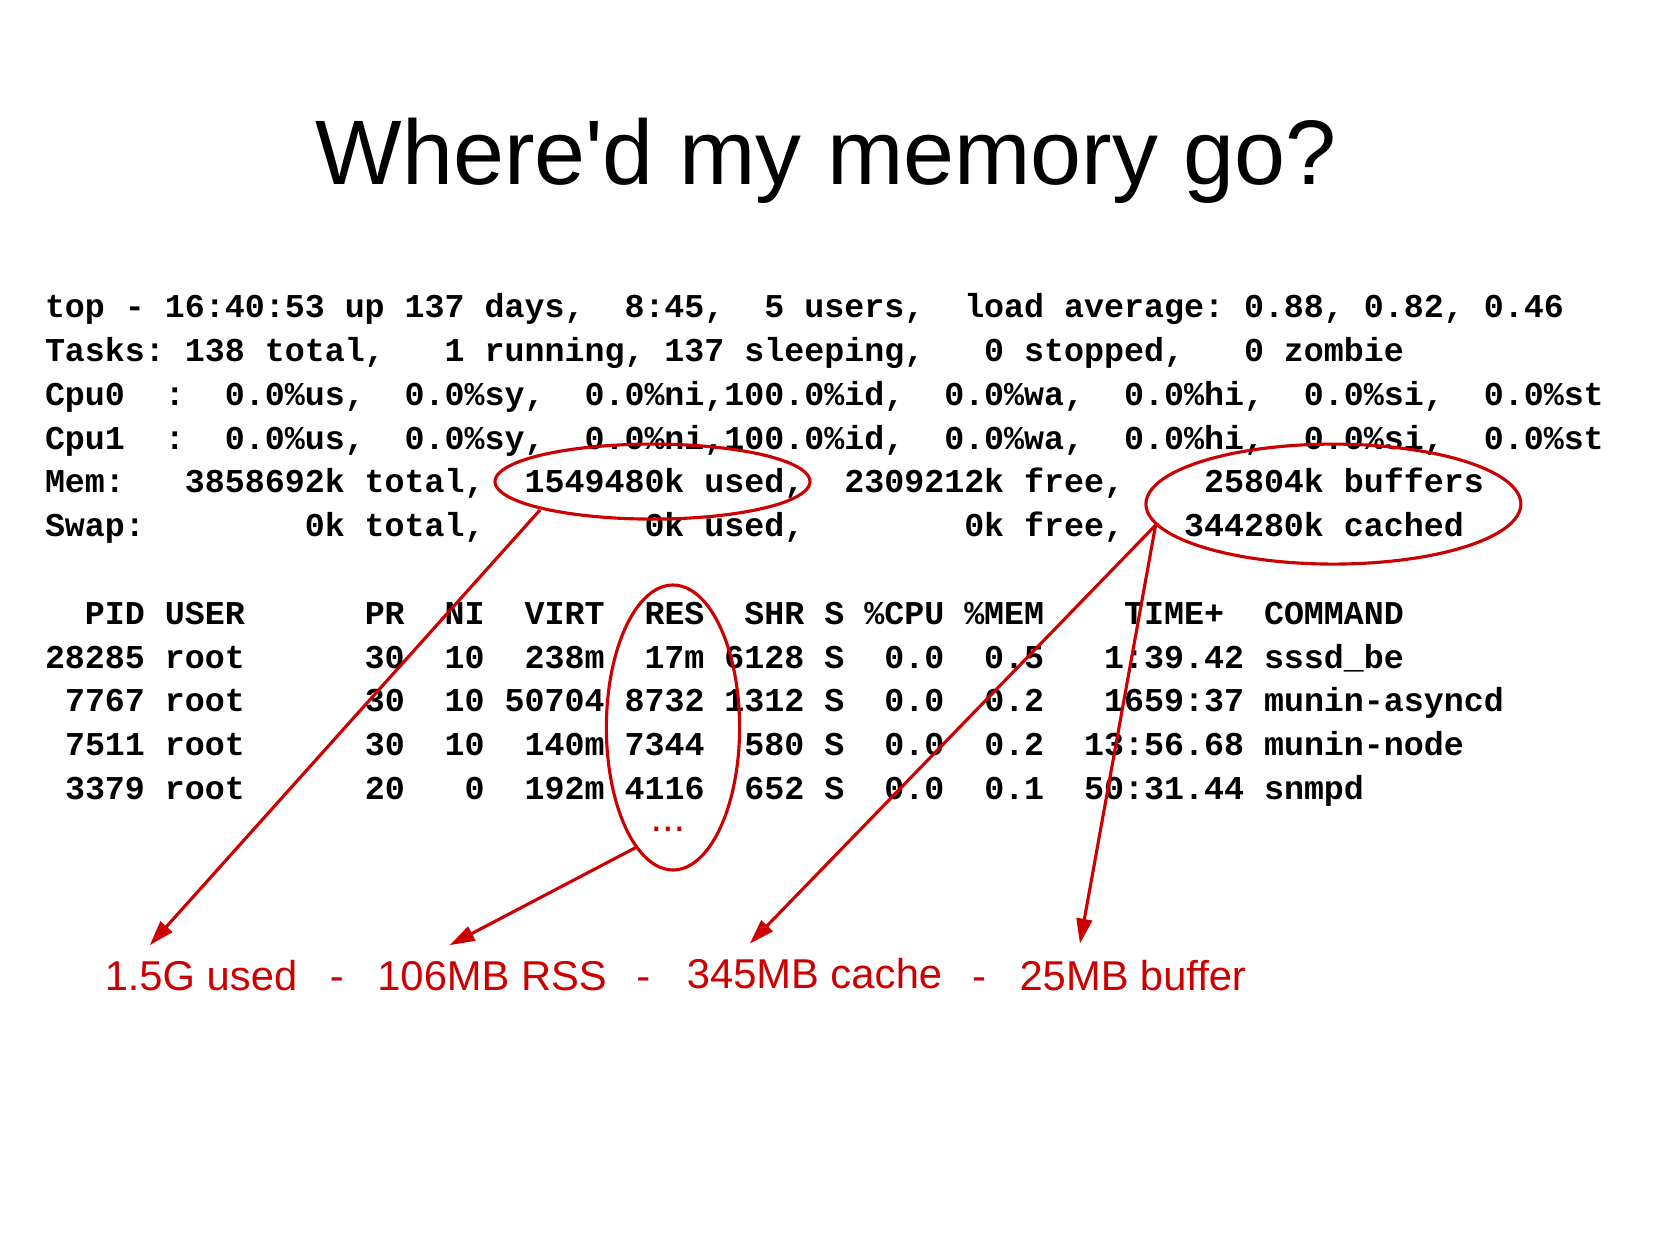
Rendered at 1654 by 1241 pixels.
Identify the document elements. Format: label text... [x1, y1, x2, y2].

list top - 16:40:53 up 137 days, 8:45, 5 users, load average: 0.88, 0.82, 0.46 Tasks: 138 total, 1 running, 137 sleeping, 0 stopped, 0 zombie Cpu0 : 0.0%us, 0.0%sy, 0.0%ni,100.0%id, 0.0%wa, 0.0%hi, 0.0%si, 0.0%st Cpu1 : 0.0%us, 0.0%sy, 0.0%ni,100.0%id, 0.0%wa, 0.0%hi, 0.0%si, 0.0%st Mem: 3858692k total, 1549480k used, 2309212k free, 25804k buffers Swap: 0k total, 0k used, 0k free, 344280k cached PID USER PR NI VIRT RES SHR S %CPU %MEM TIME+ COMMAND 28285 root 30 10 238m 17m 6128 S 0.0 0.5 1:39.42 sssd_be 7767 root 30 10 50704 8732 1312 S 0.0 0.2 1659:37 munin-asyncd 7511 root 30 10 140m 7344 580 S 0.0 0.2 13:56.68 munin-node 3379 root 20 0 192m 4116 652 S 0.0 0.1 50:31.44 snmpd [497, 446, 808, 517]
text_box 345MB cache [672, 943, 958, 1006]
text_box 25MB buffer [1004, 945, 1262, 1007]
text_box - [621, 945, 666, 1007]
text_box 106MB RSS [362, 945, 621, 1007]
list top - 16:40:53 up 137 days, 8:45, 5 users, load average: 0.88, 0.82, 0.46 Tasks: 138 total, 1 running, 137 sleeping, 0 stopped, 0 zombie Cpu0 : 0.0%us, 0.0%sy, 0.0%ni,100.0%id, 0.0%wa, 0.0%hi, 0.0%si, 0.0%st Cpu1 : 0.0%us, 0.0%sy, 0.0%ni,100.0%id, 0.0%wa, 0.0%hi, 0.0%si, 0.0%st Mem: 3858692k total, 1549480k used, 2309212k free, 25804k buffers Swap: 0k total, 0k used, 0k free, 344280k cached PID USER PR NI VIRT RES SHR S %CPU %MEM TIME+ COMMAND 28285 root 30 10 238m 17m 6128 S 0.0 0.5 1:39.42 sssd_be 7767 root 30 10 50704 8732 1312 S 0.0 0.2 1659:37 munin-asyncd 7511 root 30 10 140m 7344 580 S 0.0 0.2 13:56.68 munin-node 3379 root 20 0 192m 4116 652 S 0.0 0.1 50:31.44 snmpd [1148, 446, 1519, 562]
title Where'd my memory go? [82, 49, 1571, 257]
text_box - [957, 945, 1001, 1007]
list top - 16:40:53 up 137 days, 8:45, 5 users, load average: 0.88, 0.82, 0.46 Tasks: 138 total, 1 running, 137 sleeping, 0 stopped, 0 zombie Cpu0 : 0.0%us, 0.0%sy, 0.0%ni,100.0%id, 0.0%wa, 0.0%hi, 0.0%si, 0.0%st Cpu1 : 0.0%us, 0.0%sy, 0.0%ni,100.0%id, 0.0%wa, 0.0%hi, 0.0%si, 0.0%st Mem: 3858692k total, 1549480k used, 2309212k free, 25804k buffers Swap: 0k total, 0k used, 0k free, 344280k cached PID USER PR NI VIRT RES SHR S %CPU %MEM TIME+ COMMAND 28285 root 30 10 238m 17m 6128 S 0.0 0.5 1:39.42 sssd_be 7767 root 30 10 50704 8732 1312 S 0.0 0.2 1659:37 munin-asyncd 7511 root 30 10 140m 7344 580 S 0.0 0.2 13:56.68 munin-node 3379 root 20 0 192m 4116 652 S 0.0 0.1 50:31.44 snmpd [813, 533, 1152, 882]
list top - 16:40:53 up 137 days, 8:45, 5 users, load average: 0.88, 0.82, 0.46 Tasks: 138 total, 1 running, 137 sleeping, 0 stopped, 0 zombie Cpu0 : 0.0%us, 0.0%sy, 0.0%ni,100.0%id, 0.0%wa, 0.0%hi, 0.0%si, 0.0%st Cpu1 : 0.0%us, 0.0%sy, 0.0%ni,100.0%id, 0.0%wa, 0.0%hi, 0.0%si, 0.0%st Mem: 3858692k total, 1549480k used, 2309212k free, 25804k buffers Swap: 0k total, 0k used, 0k free, 344280k cached PID USER PR NI VIRT RES SHR S %CPU %MEM TIME+ COMMAND 28285 root 30 10 238m 17m 6128 S 0.0 0.5 1:39.42 sssd_be 7767 root 30 10 50704 8732 1312 S 0.0 0.2 1659:37 munin-asyncd 7511 root 30 10 140m 7344 580 S 0.0 0.2 13:56.68 munin-node 3379 root 20 0 192m 4116 652 S 0.0 0.1 50:31.44 snmpd [45, 290, 1606, 882]
text_box 1.5G used [90, 945, 315, 1007]
text_box - [315, 945, 359, 1007]
list top - 16:40:53 up 137 days, 8:45, 5 users, load average: 0.88, 0.82, 0.46 Tasks: 138 total, 1 running, 137 sleeping, 0 stopped, 0 zombie Cpu0 : 0.0%us, 0.0%sy, 0.0%ni,100.0%id, 0.0%wa, 0.0%hi, 0.0%si, 0.0%st Cpu1 : 0.0%us, 0.0%sy, 0.0%ni,100.0%id, 0.0%wa, 0.0%hi, 0.0%si, 0.0%st Mem: 3858692k total, 1549480k used, 2309212k free, 25804k buffers Swap: 0k total, 0k used, 0k free, 344280k cached PID USER PR NI VIRT RES SHR S %CPU %MEM TIME+ COMMAND 28285 root 30 10 238m 17m 6128 S 0.0 0.5 1:39.42 sssd_be 7767 root 30 10 50704 8732 1312 S 0.0 0.2 1659:37 munin-asyncd 7511 root 30 10 140m 7344 580 S 0.0 0.2 13:56.68 munin-node 3379 root 20 0 192m 4116 652 S 0.0 0.1 50:31.44 snmpd [608, 587, 738, 868]
text_box ... [635, 785, 701, 848]
